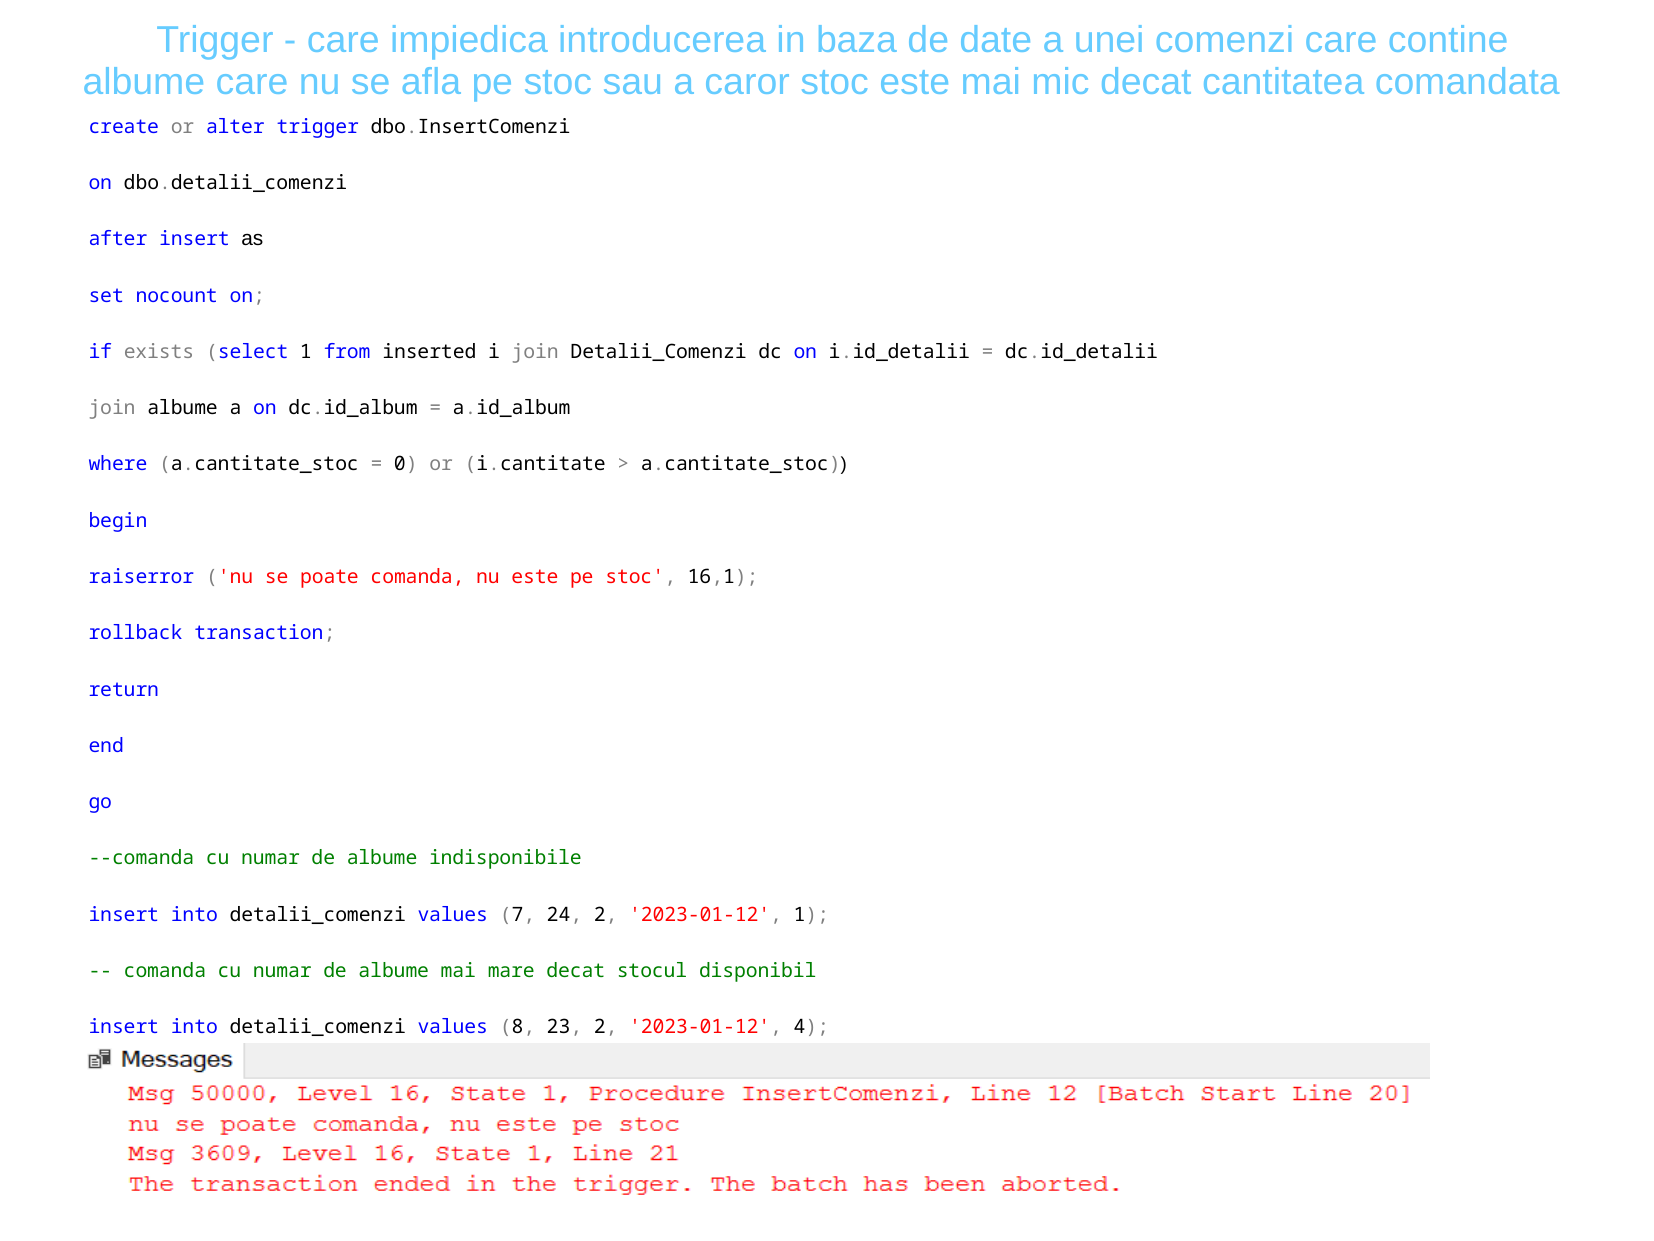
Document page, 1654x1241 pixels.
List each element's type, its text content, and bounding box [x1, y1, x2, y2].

picture [83, 1043, 1430, 1211]
list create or alter trigger dbo.InsertComenzi on dbo.detalii_comenzi after insert as set nocount on; if exists (select 1 from inserted i join Detalii_Comenzi dc on i.id_detalii = dc.id_detalii join albume a on dc.id_album = a.id_album where (a.cantitate_stoc = 0) or (i.cantitate > a.cantitate_stoc)) begin raiserror ('nu se poate comanda, nu este pe stoc', 16,1); rollback transaction; return end go --comanda cu numar de albume indisponibile insert into detalii_comenzi values (7, 24, 2, '2023-01-12', 1); -- comanda cu numar de albume mai mare decat stocul disponibil insert into detalii_comenzi values (8, 23, 2, '2023-01-12', 4); select * from Albume where id_album in (23,24); [88, 112, 1577, 1034]
title Trigger - care impiedica introducerea in baza de date a unei comenzi care contine albume care nu se afla pe stoc sau a caror stoc este mai mic decat cantitatea comandata [82, 18, 1571, 103]
